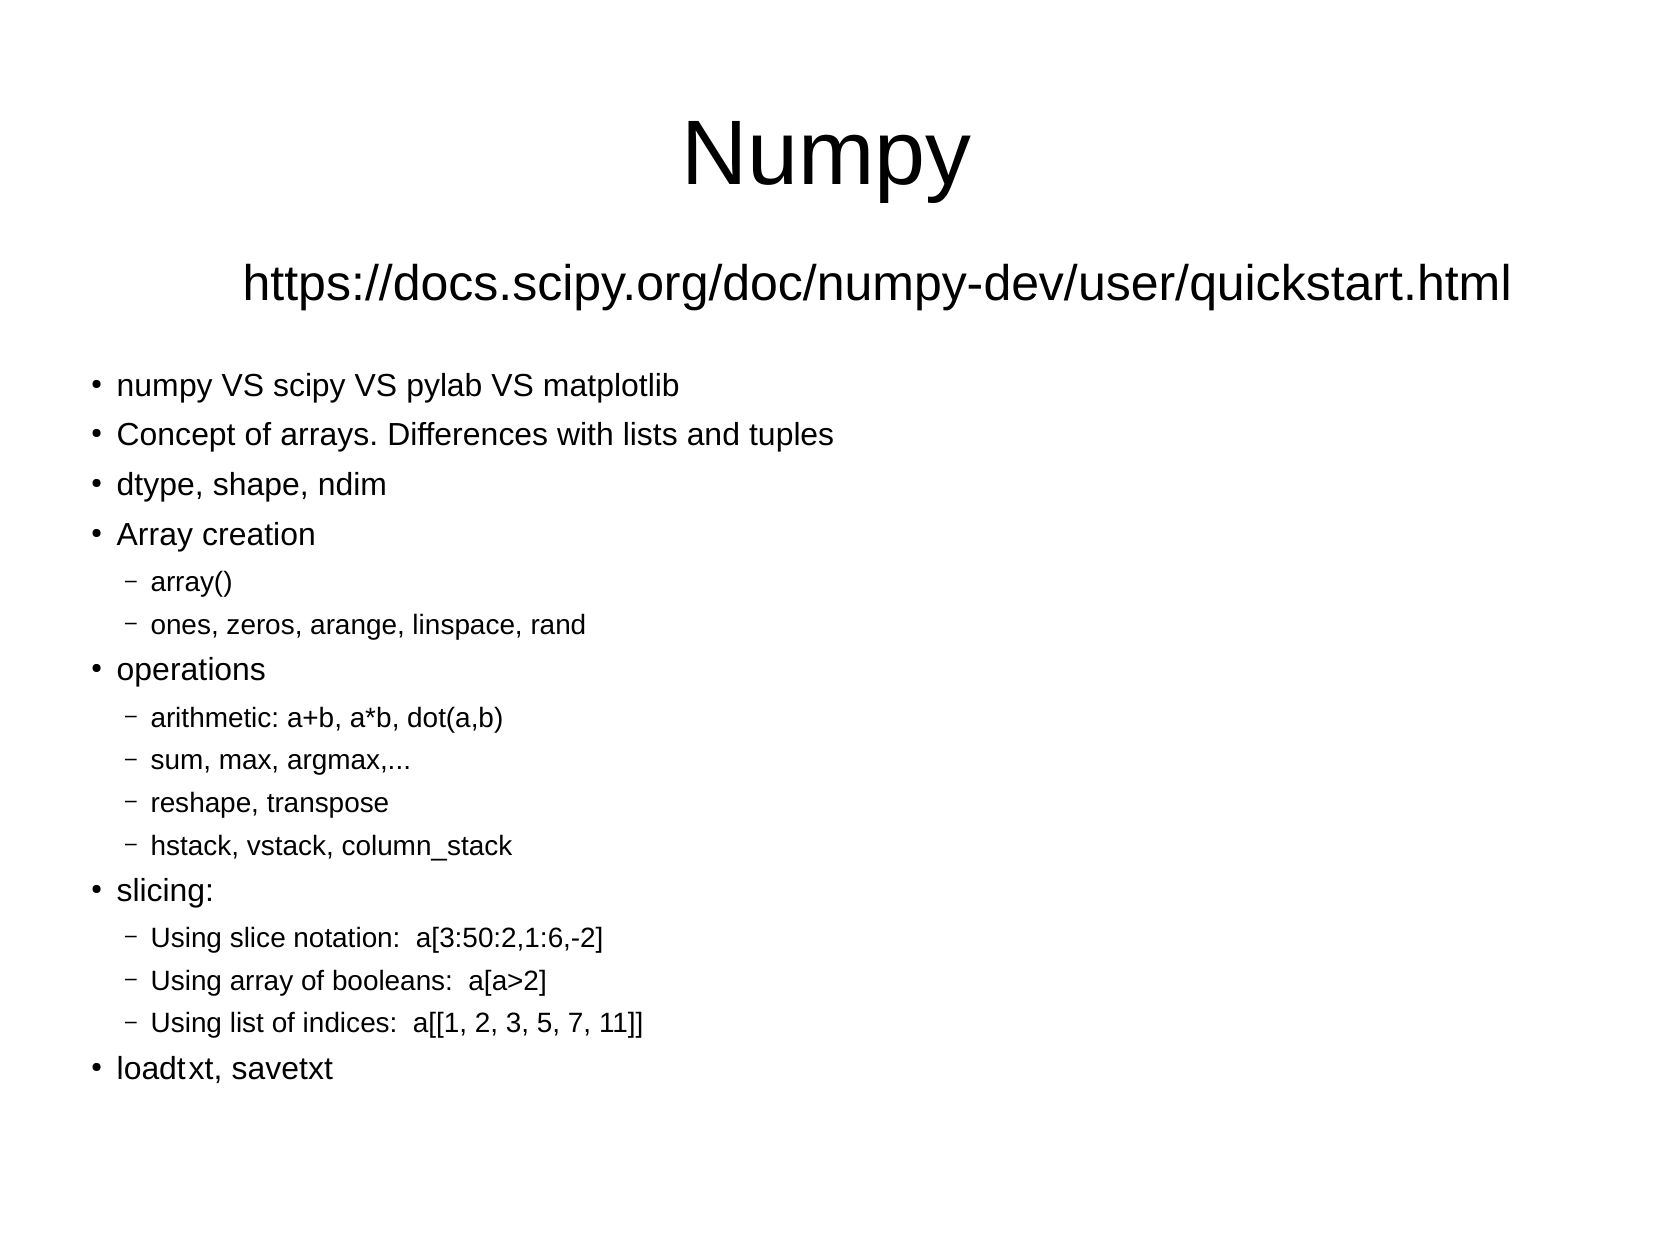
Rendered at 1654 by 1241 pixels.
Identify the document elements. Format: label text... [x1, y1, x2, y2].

text_box https://docs.scipy.org/doc/numpy-dev/user/quickstart.html [30, 255, 1543, 326]
list numpy VS scipy VS pylab VS matplotlib Concept of arrays. Differences with lists and tuples dtype, shape, ndim Array creation array() ones, zeros, arange, linspace, rand operations arithmetic: a+b, a*b, dot(a,b) sum, max, argmax,... reshape, transpose hstack, vstack, column_stack slicing: Using slice notation: a[3:50:2,1:6,-2] Using array of booleans: a[a>2] Using list of indices: a[[1, 2, 3, 5, 7, 11]] loadt xt, savetxt [82, 366, 1538, 1087]
title Numpy [82, 49, 1571, 257]
